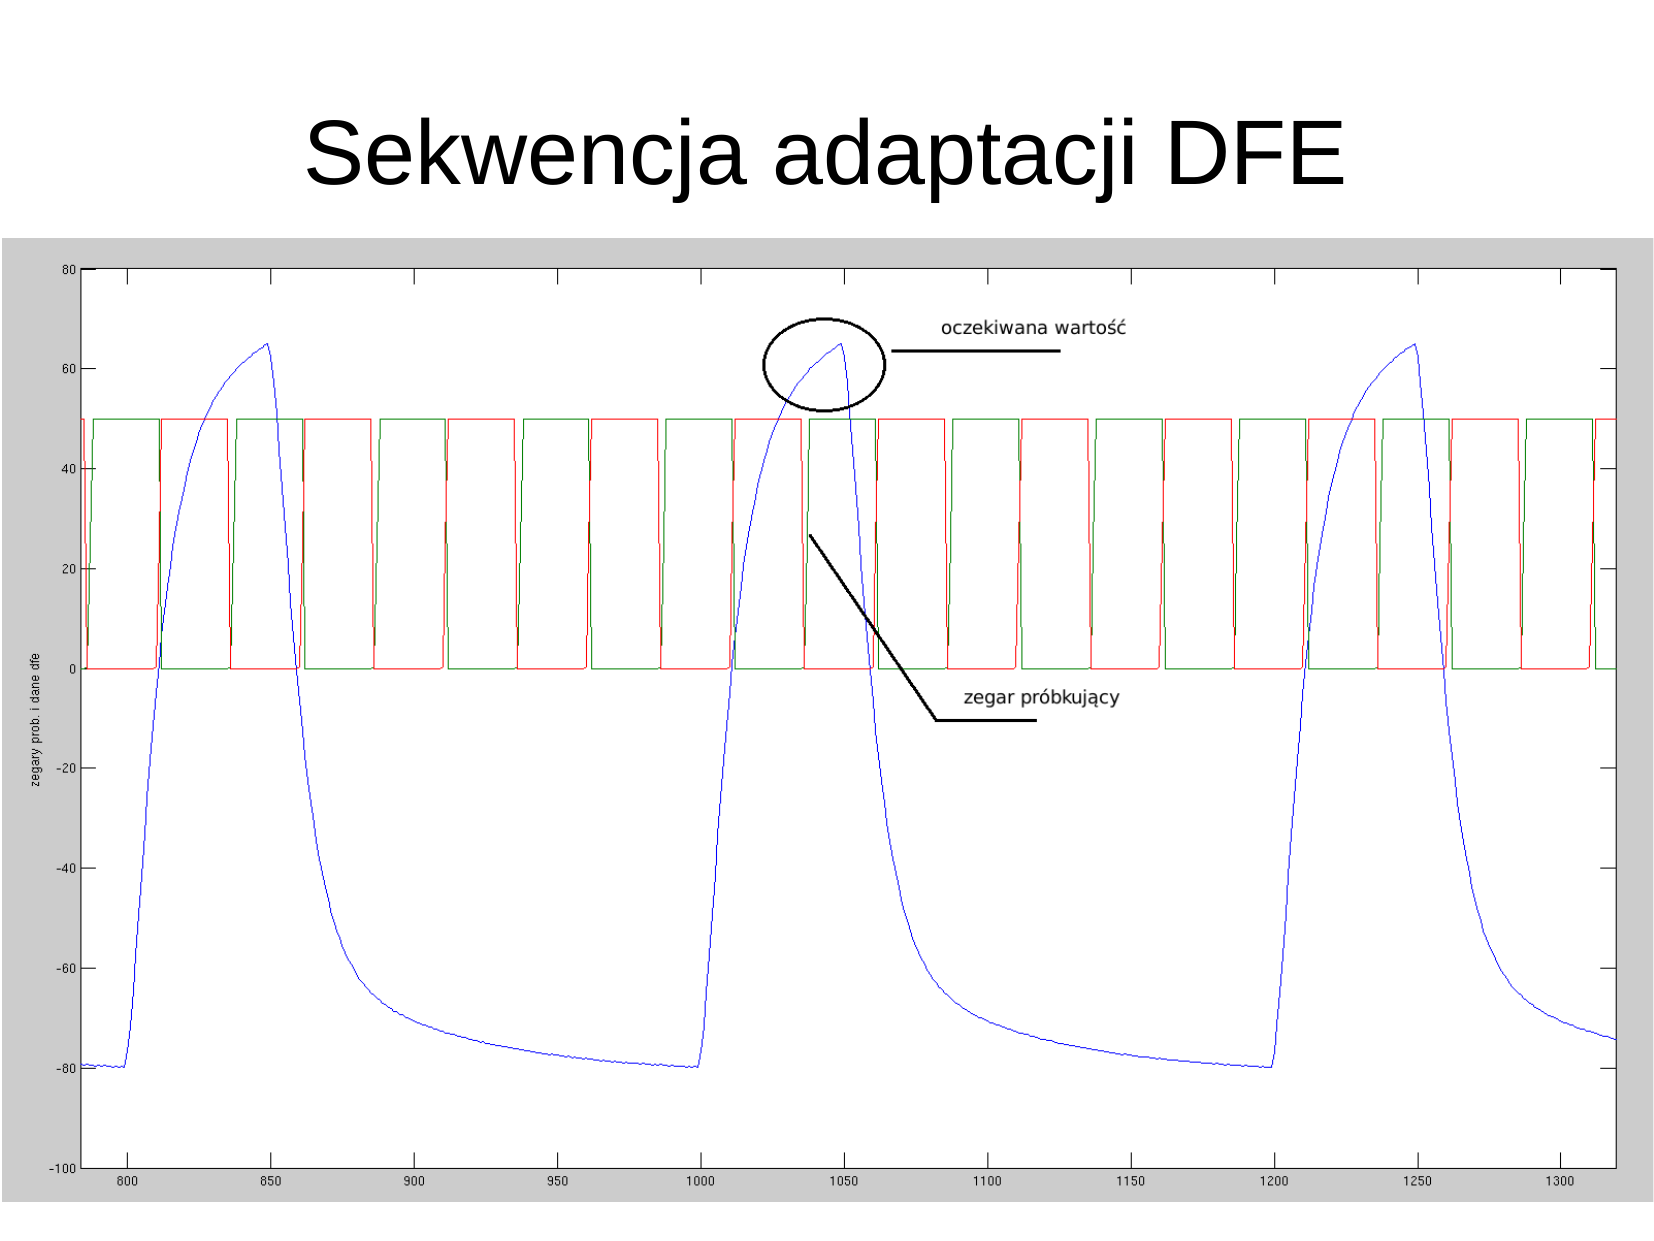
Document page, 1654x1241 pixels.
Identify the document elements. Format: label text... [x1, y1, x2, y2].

picture [2, 238, 1654, 1202]
title Sekwencja adaptacji DFE [82, 49, 1571, 238]
